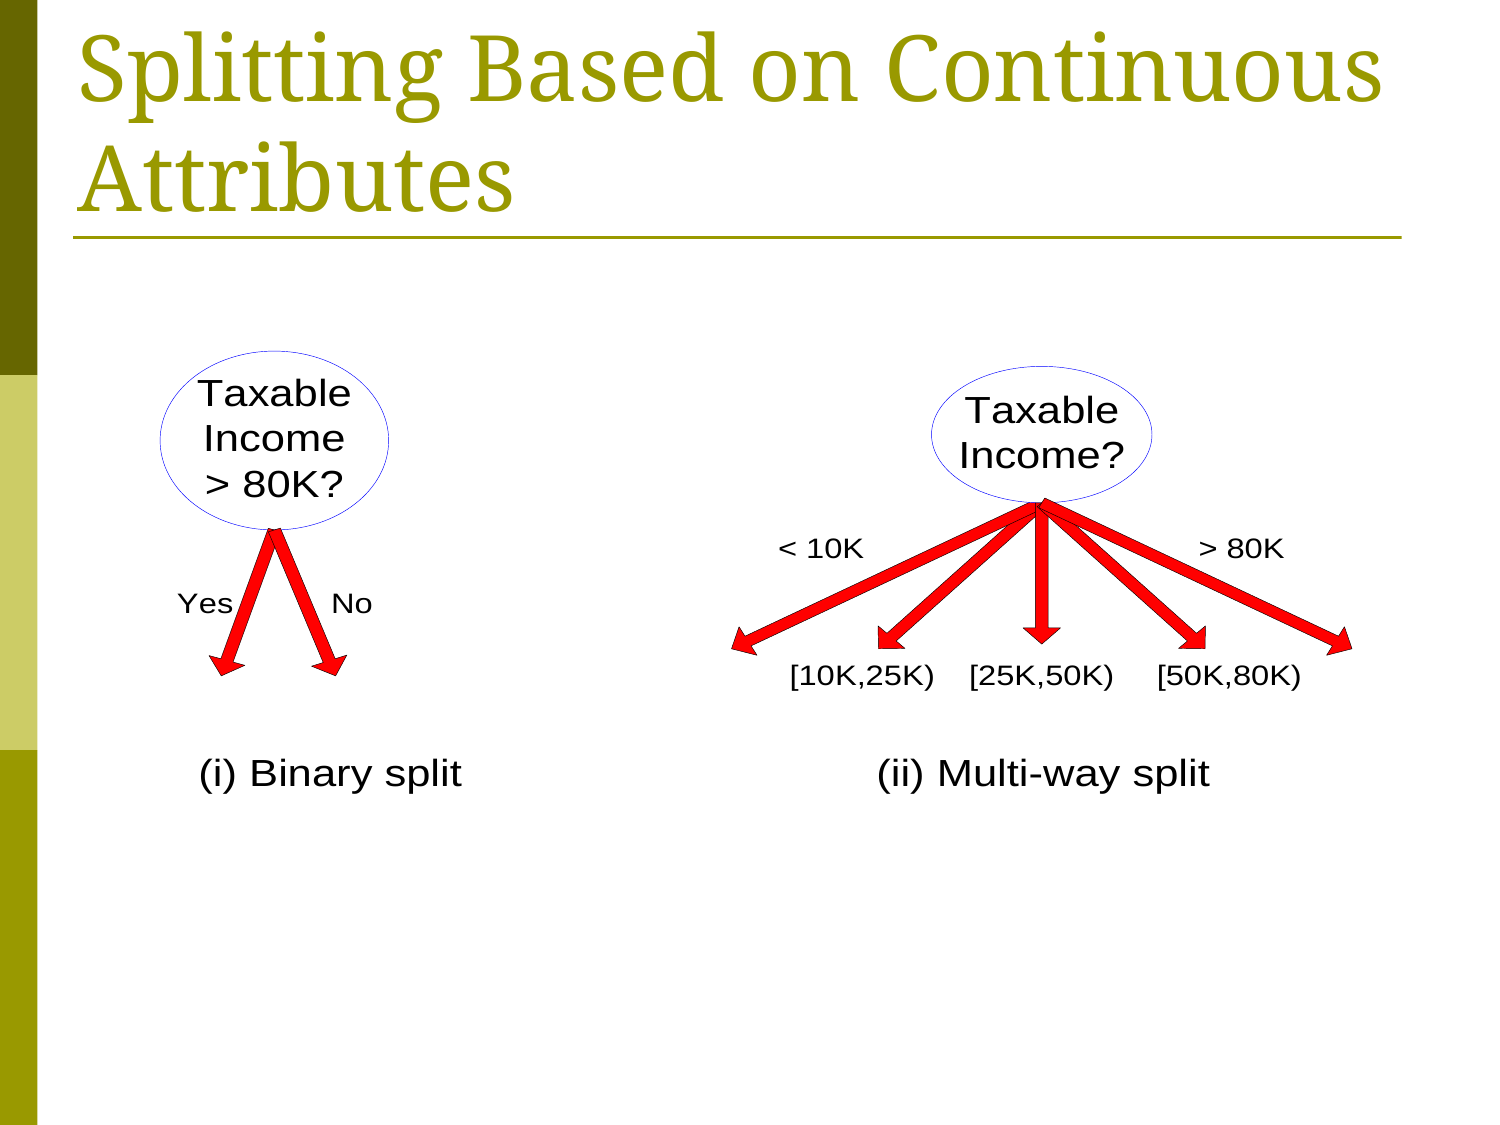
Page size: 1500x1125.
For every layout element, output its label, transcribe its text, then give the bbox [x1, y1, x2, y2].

chart [128, 348, 1363, 821]
title Splitting Based on Continuous Attributes [62, 149, 1463, 238]
